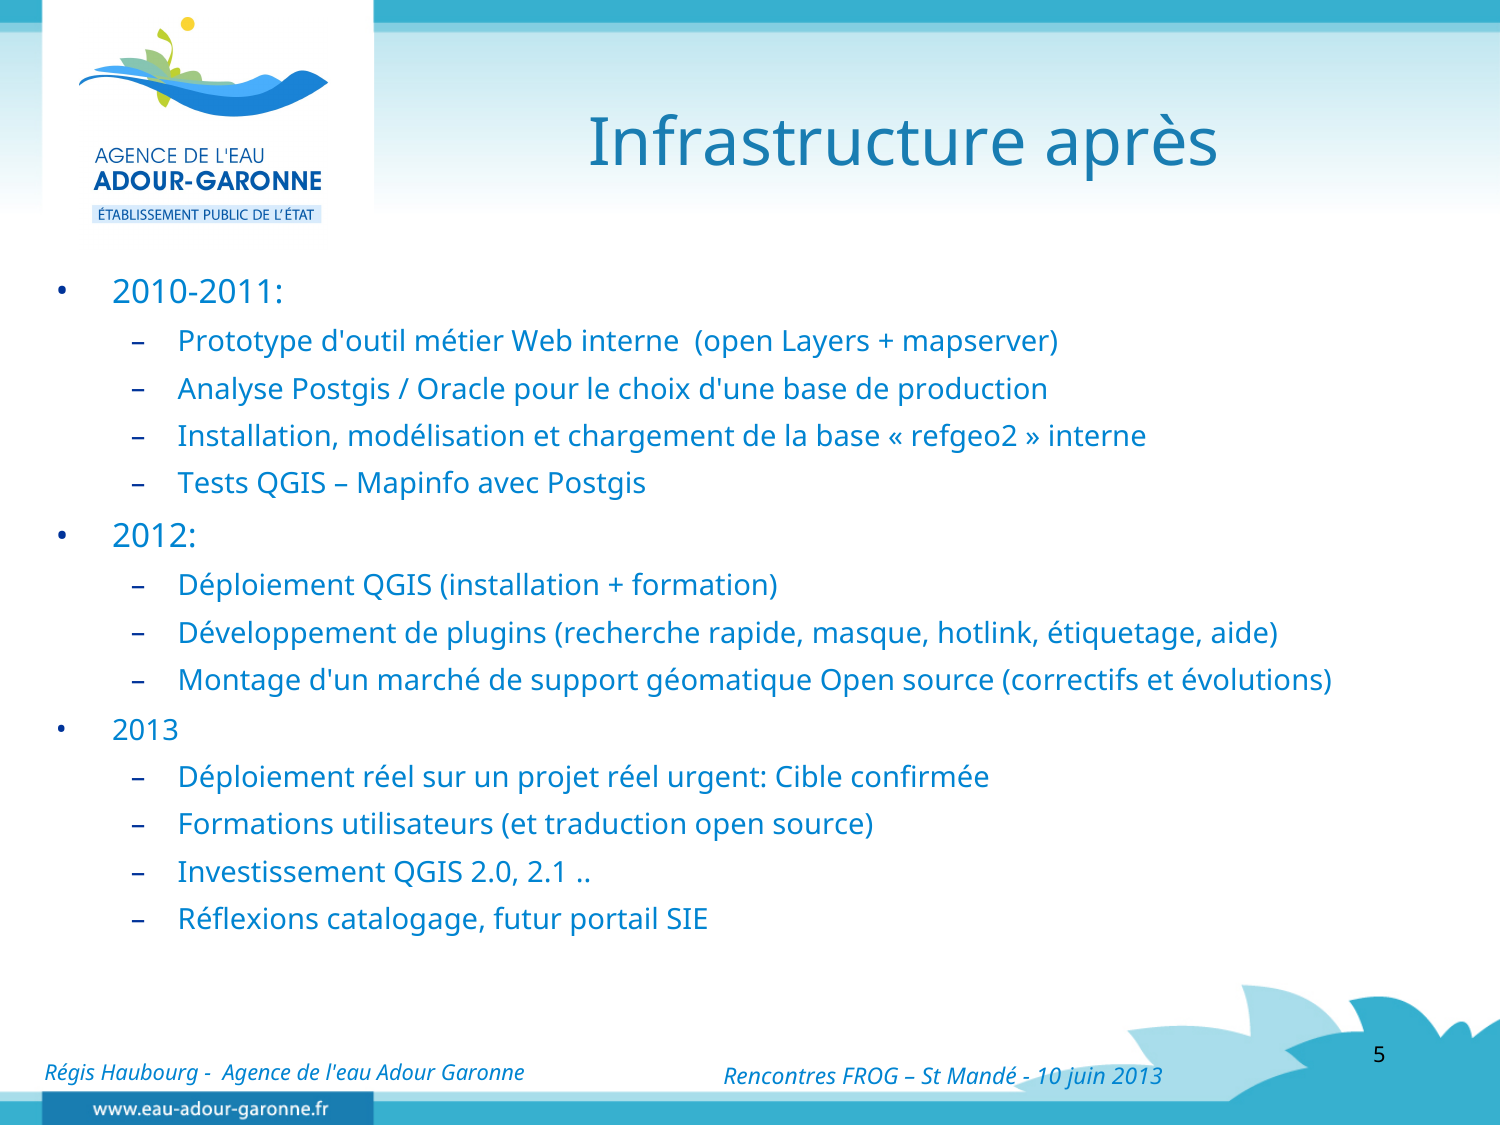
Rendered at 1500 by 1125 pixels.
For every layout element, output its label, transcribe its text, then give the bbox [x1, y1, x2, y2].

title Infrastructure après [383, 45, 1426, 233]
list 2010-2011: Prototype d'outil métier Web interne (open Layers + mapserver) Analyse Postgis / Oracle pour le choix d'une base de production Installation, modélisation et chargement de la base « refgeo2 » interne Tests QGIS – Mapinfo avec Postgis 2012: Déploiement QGIS (installation + formation) Développement de plugins (recherche rapide, masque, hotlink, étiquetage, aide) Montage d'un marché de support géomatique Open source (correctifs et évolutions) 2013 Déploiement réel sur un projet réel urgent: Cible confirmée Formations utilisateurs (et traduction open source) Investissement QGIS 2.0, 2.1 .. Réflexions catalogage, futur portail SIE [41, 262, 1459, 997]
picture [0, 0, 1500, 1125]
